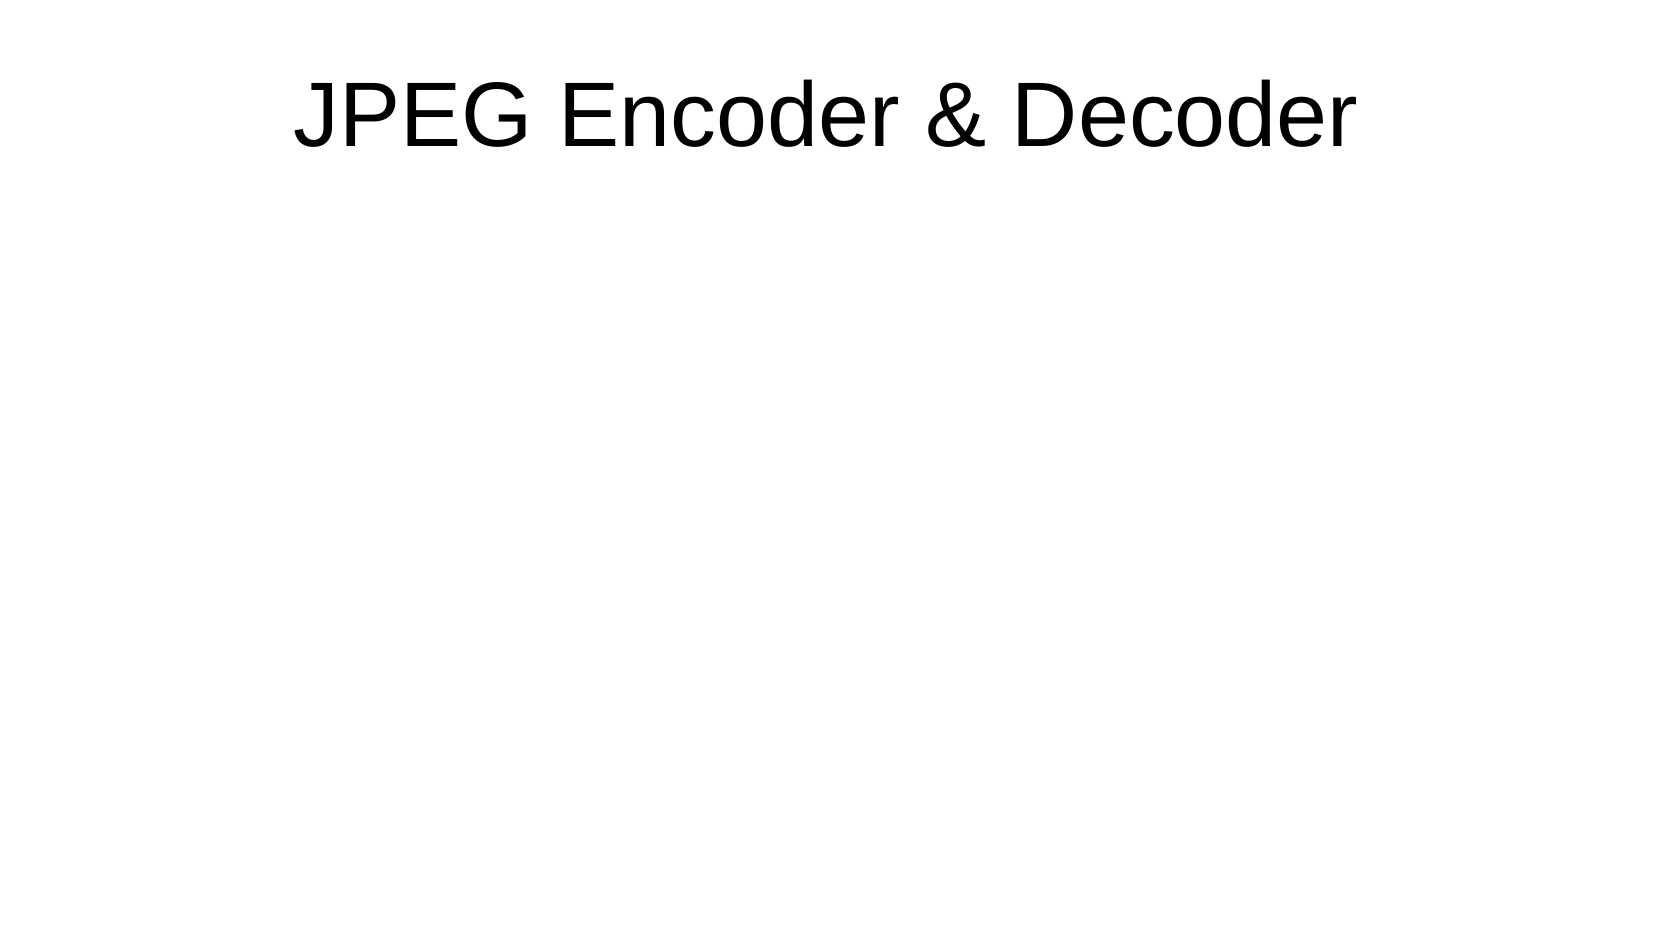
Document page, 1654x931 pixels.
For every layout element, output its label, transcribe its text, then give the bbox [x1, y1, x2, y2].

title JPEG Encoder & Decoder [82, 37, 1571, 193]
